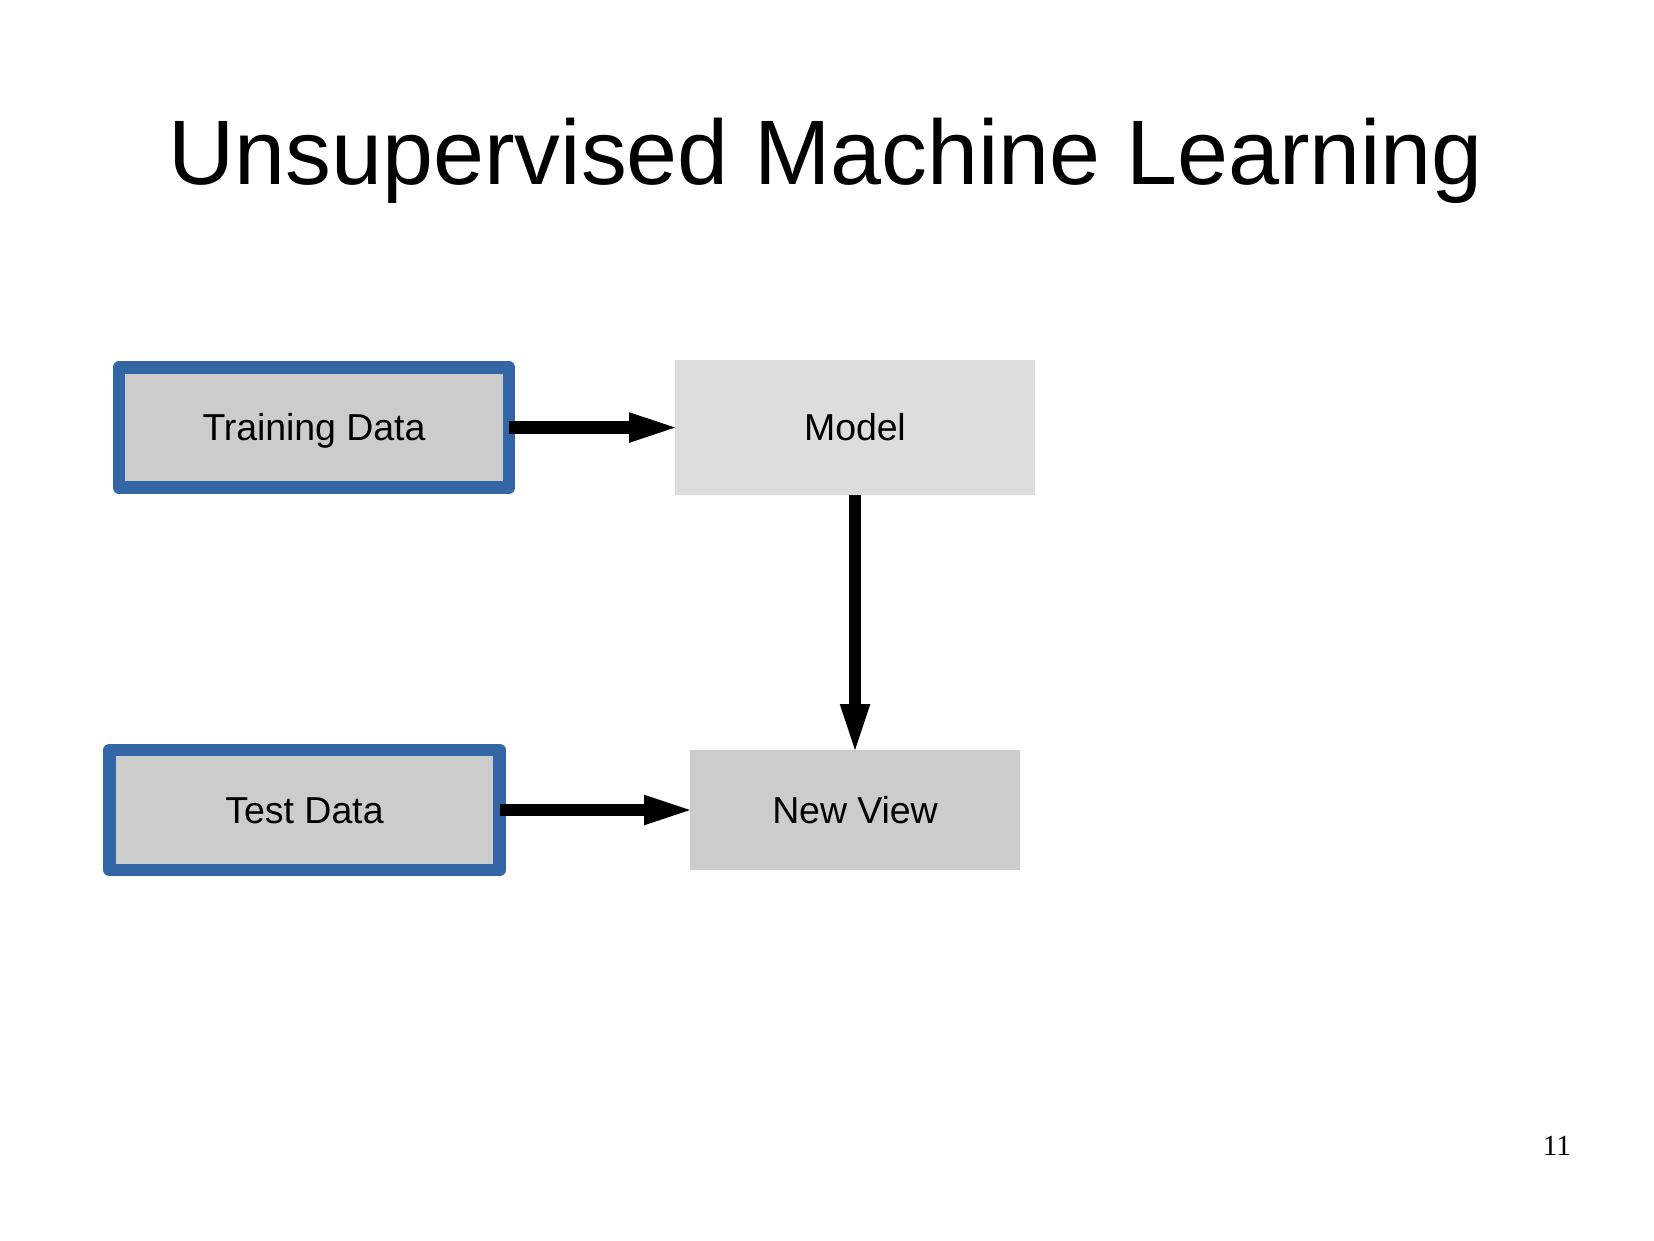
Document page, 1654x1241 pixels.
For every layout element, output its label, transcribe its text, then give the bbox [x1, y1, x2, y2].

text_box Training Data [119, 367, 510, 488]
text_box New View [690, 750, 1021, 871]
text_box Model [675, 360, 1036, 496]
title Unsupervised Machine Learning [82, 49, 1571, 257]
text_box Test Data [109, 750, 500, 871]
